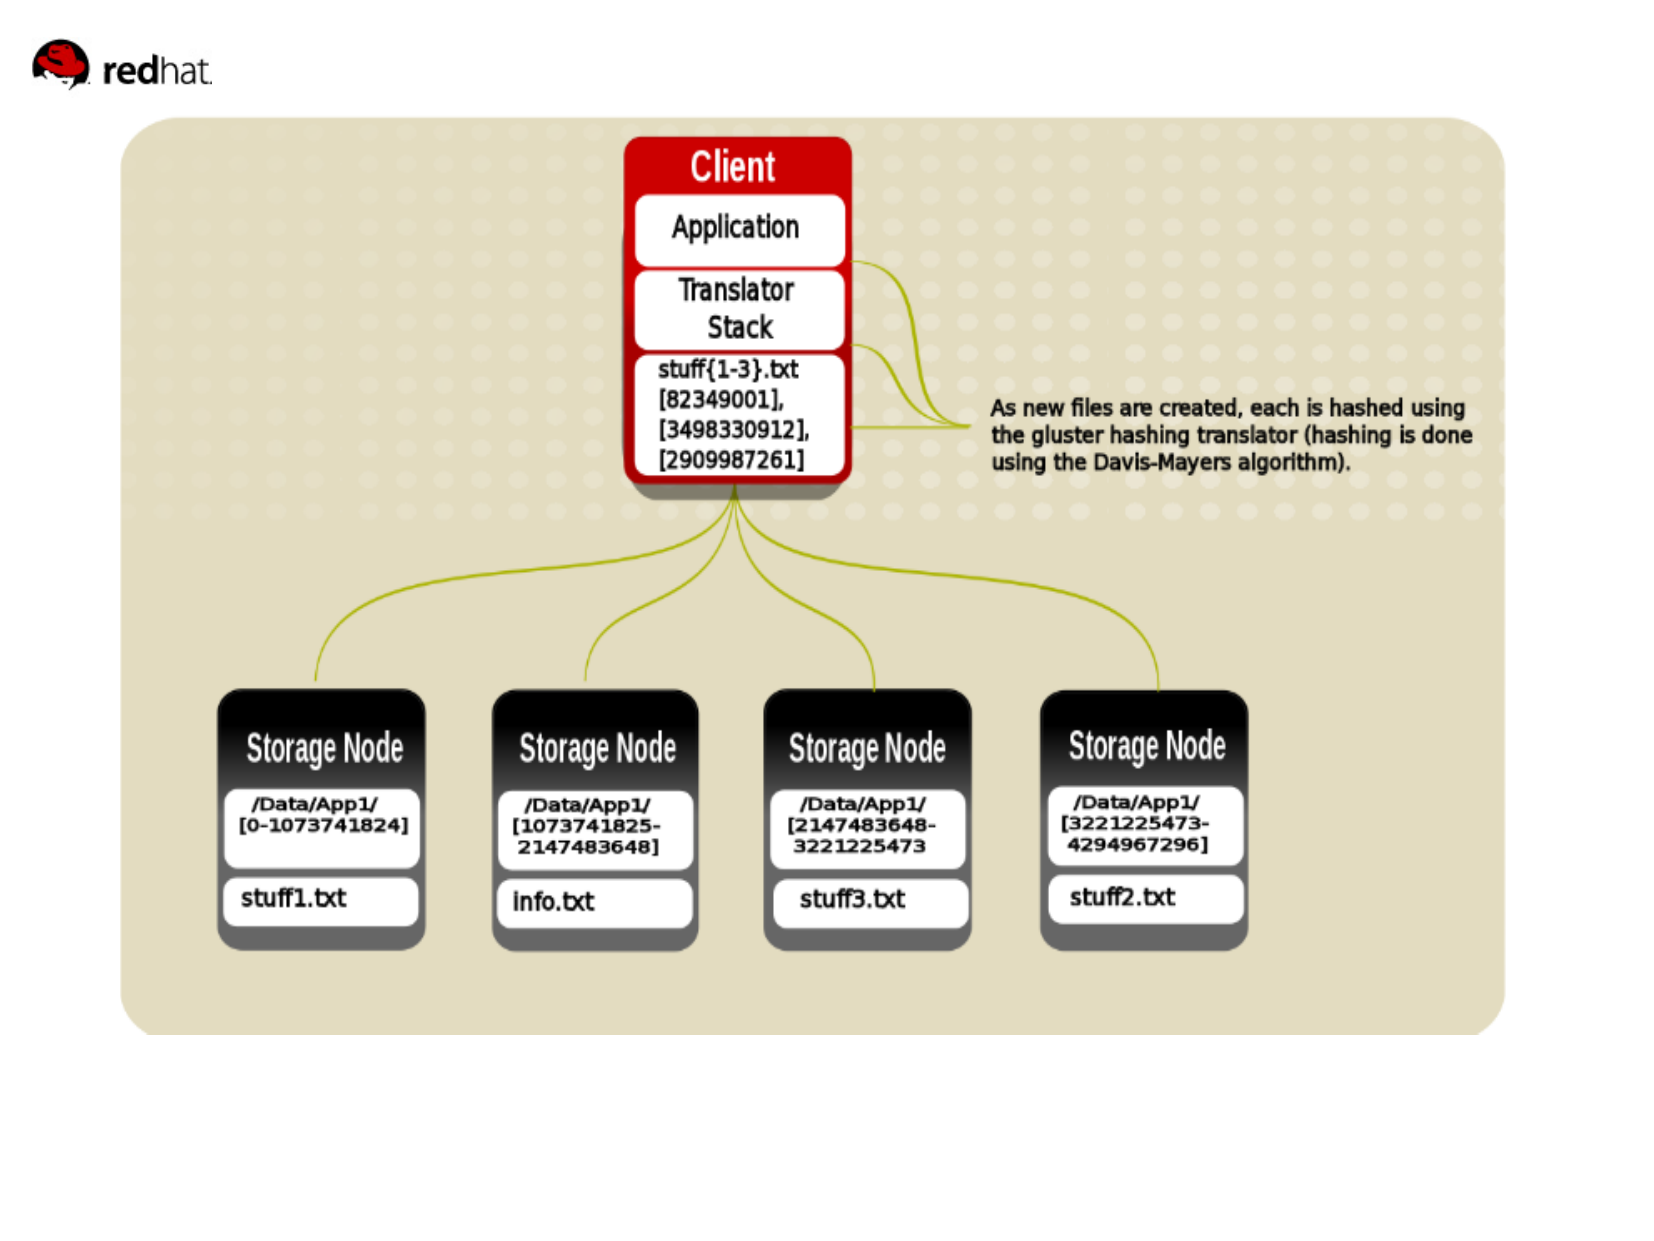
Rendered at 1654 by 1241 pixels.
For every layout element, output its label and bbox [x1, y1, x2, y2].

picture [31, 37, 212, 98]
picture [120, 105, 1516, 1036]
